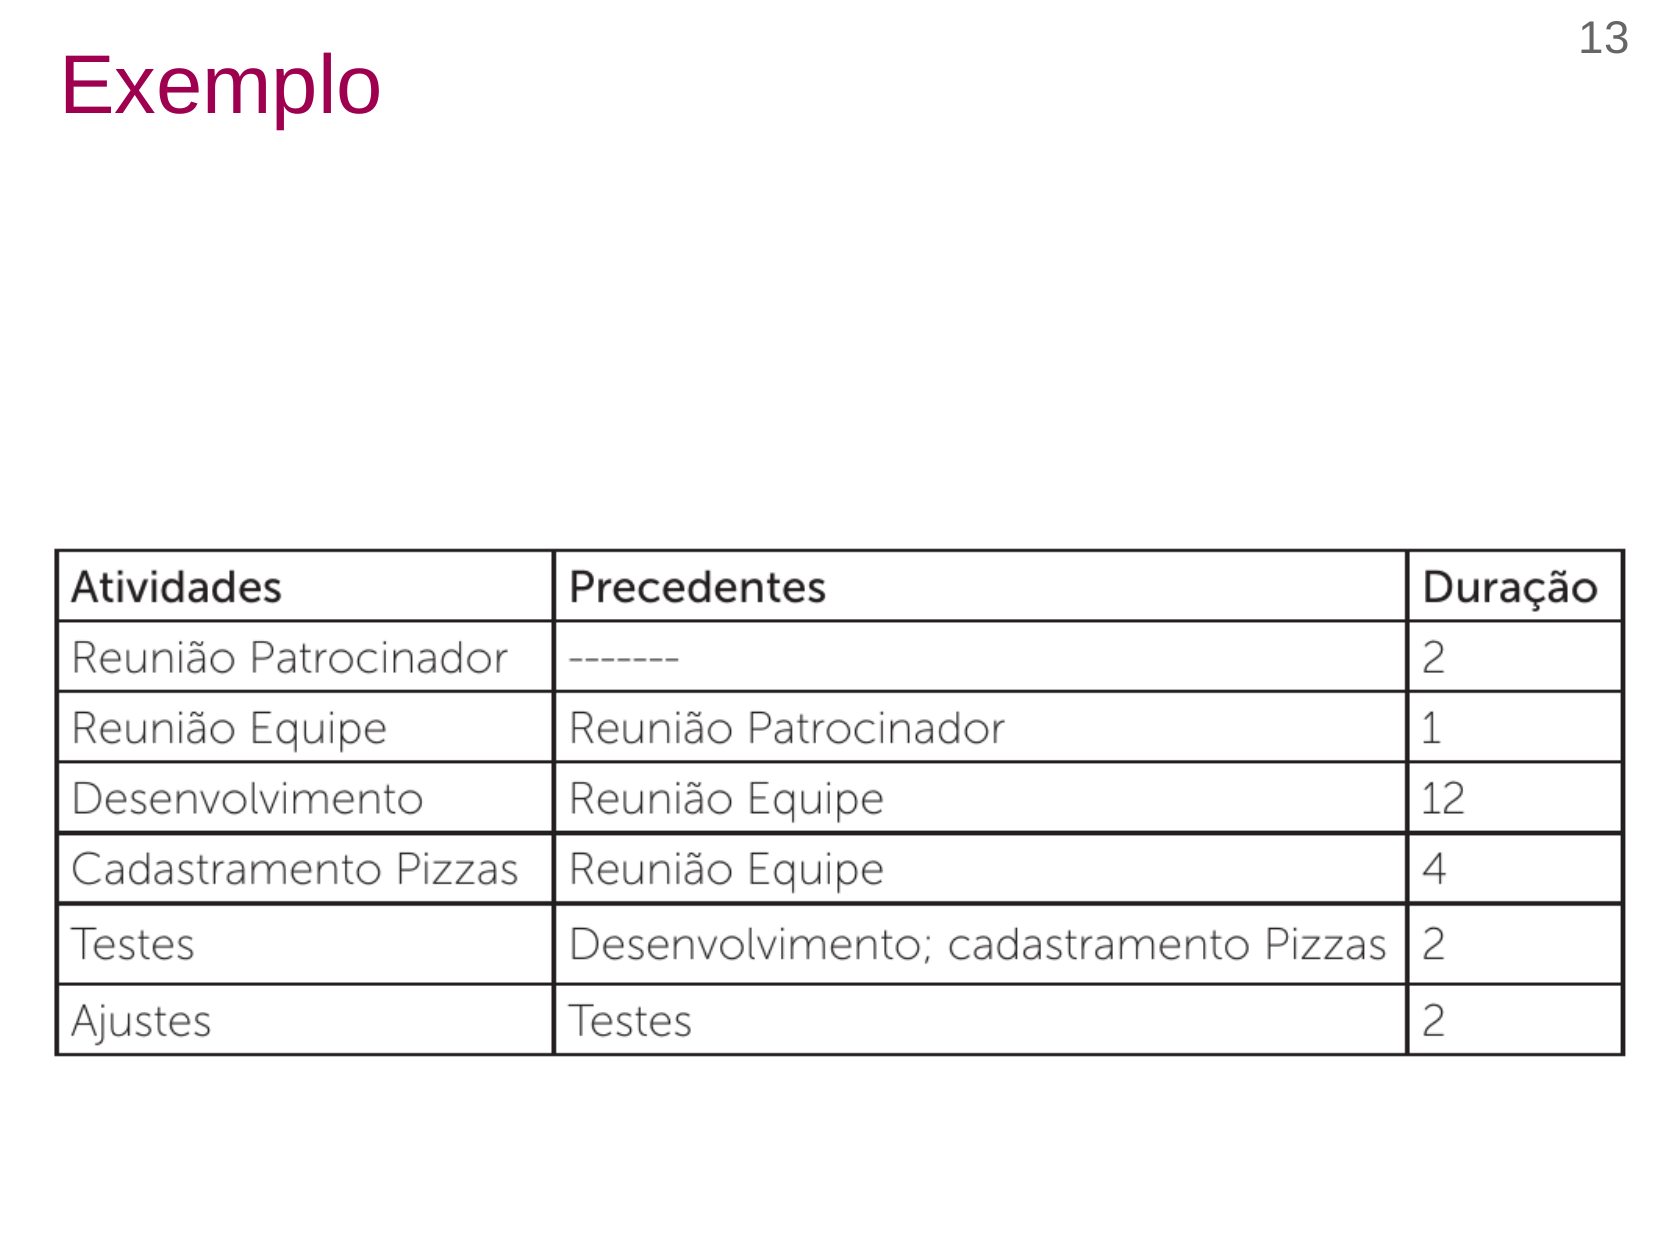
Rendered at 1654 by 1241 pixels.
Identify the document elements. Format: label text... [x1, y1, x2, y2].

title Exemplo [59, 29, 1595, 148]
picture [50, 546, 1635, 1058]
